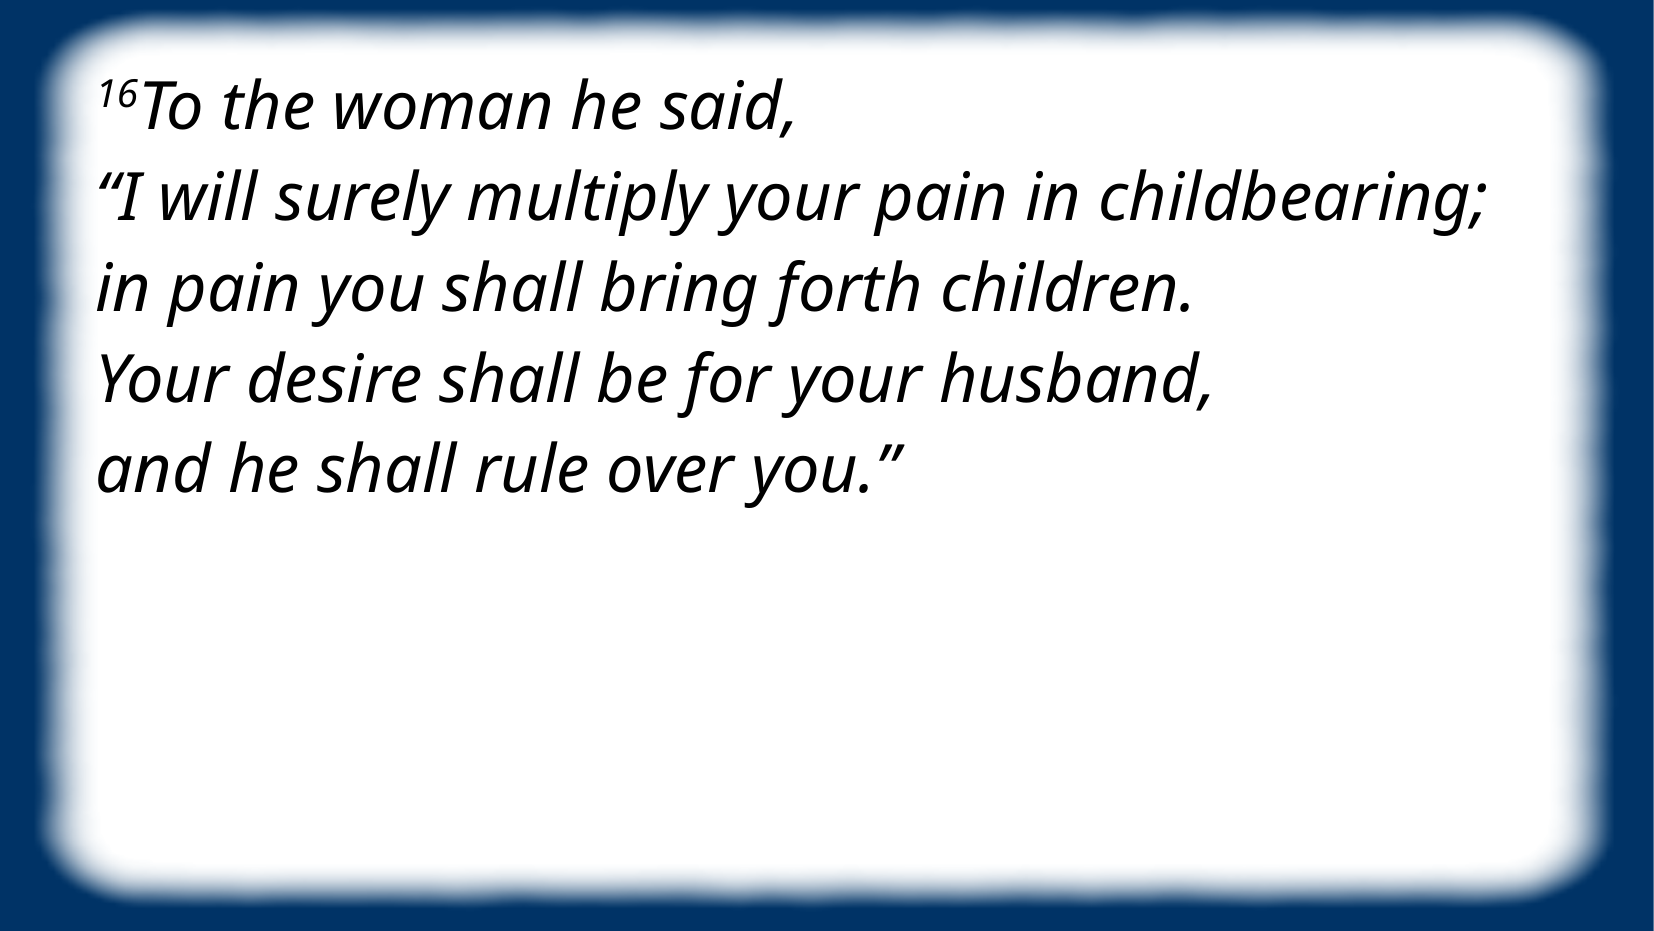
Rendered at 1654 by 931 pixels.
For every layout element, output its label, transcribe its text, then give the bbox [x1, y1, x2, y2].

text_box 16To the woman he said, “I will surely multiply your pain in childbearing; in pain you shall bring forth children. Your desire shall be for your husband, and he shall rule over you.” [80, 51, 1549, 541]
picture [0, 0, 1654, 931]
